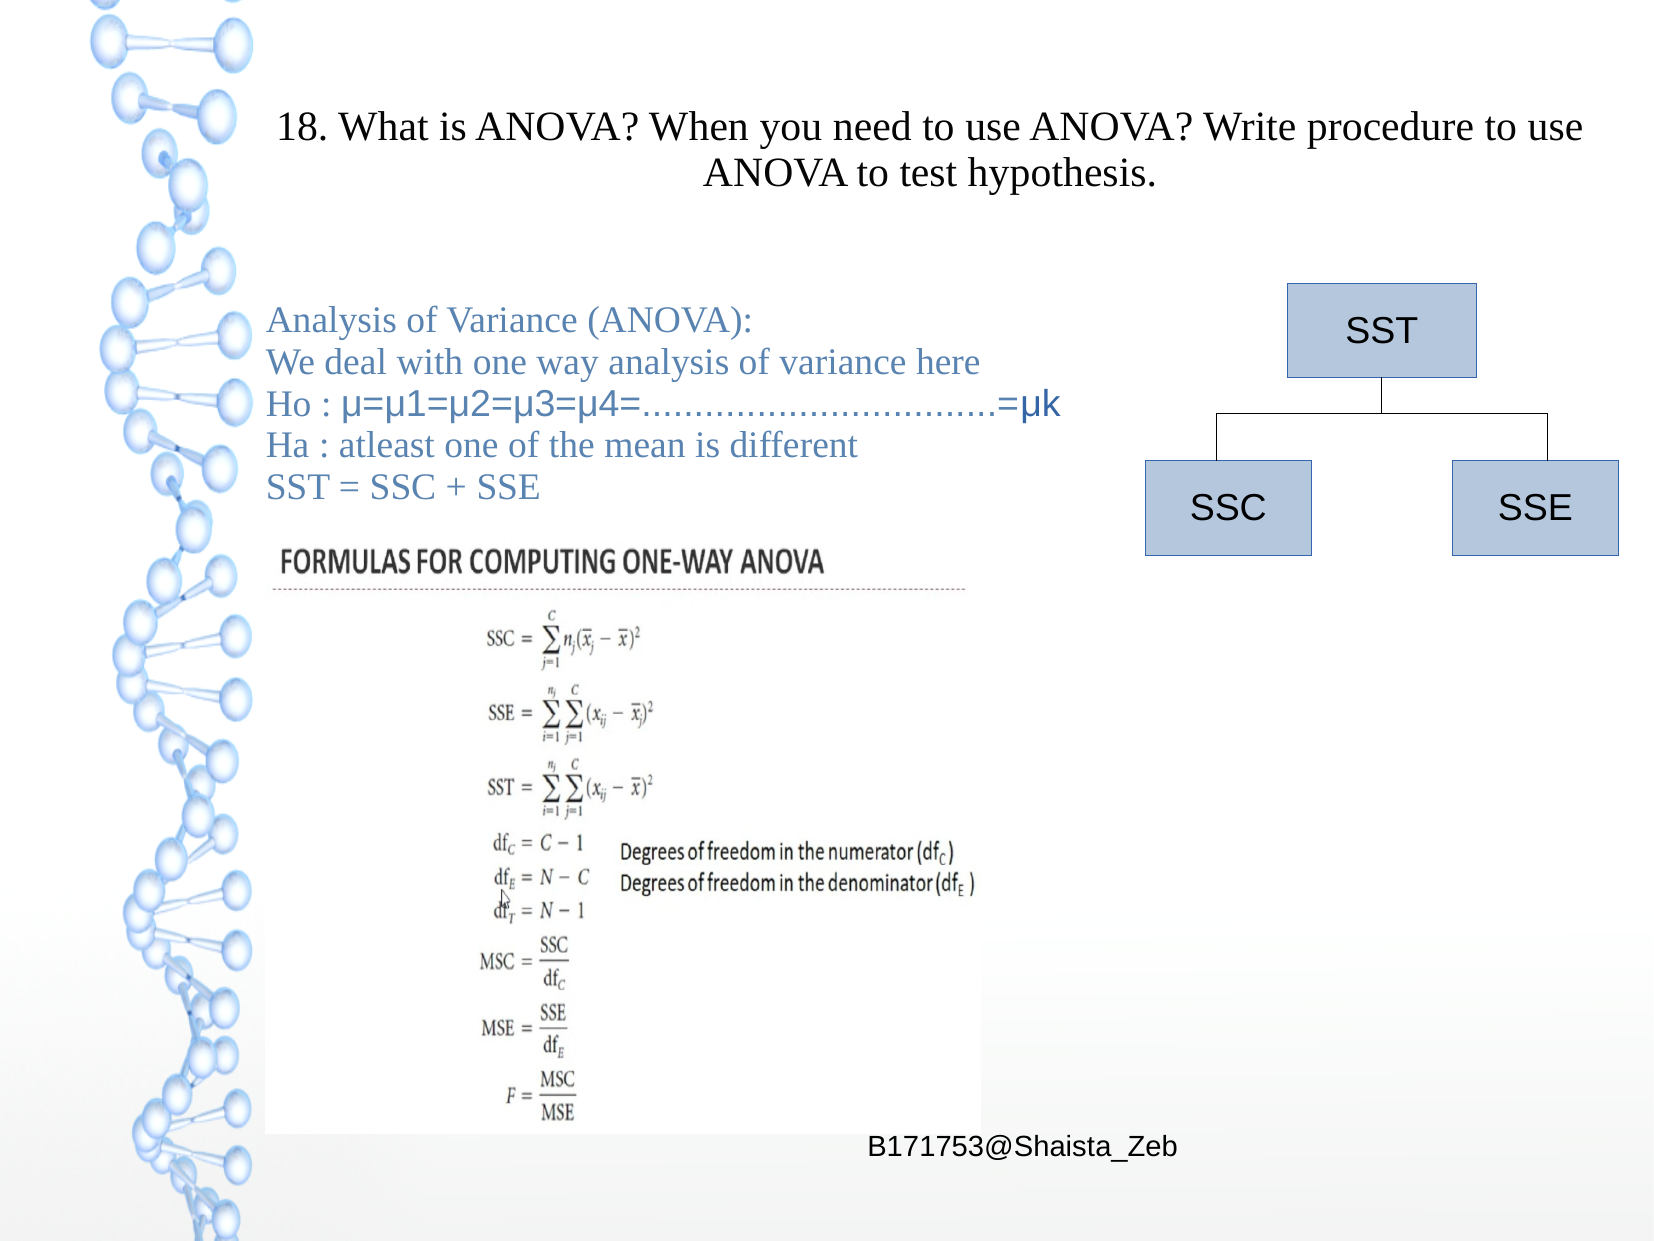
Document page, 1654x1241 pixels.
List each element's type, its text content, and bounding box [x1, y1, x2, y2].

text_box SST [1287, 283, 1477, 378]
subtitle Analysis of Variance (ANOVA): We deal with one way analysis of variance here Ho : μ=μ1=μ2=μ3=μ4=..................................=μk Ha : atleast one of the mean is different SST = SSC + SSE [265, 299, 1111, 1019]
picture [0, 0, 1654, 1241]
text_box SSC [1145, 460, 1312, 556]
text_box SSE [1452, 460, 1619, 556]
title 18. What is ANOVA? When you need to use ANOVA? Write procedure to use ANOVA to test hypothesis. [265, 47, 1595, 252]
